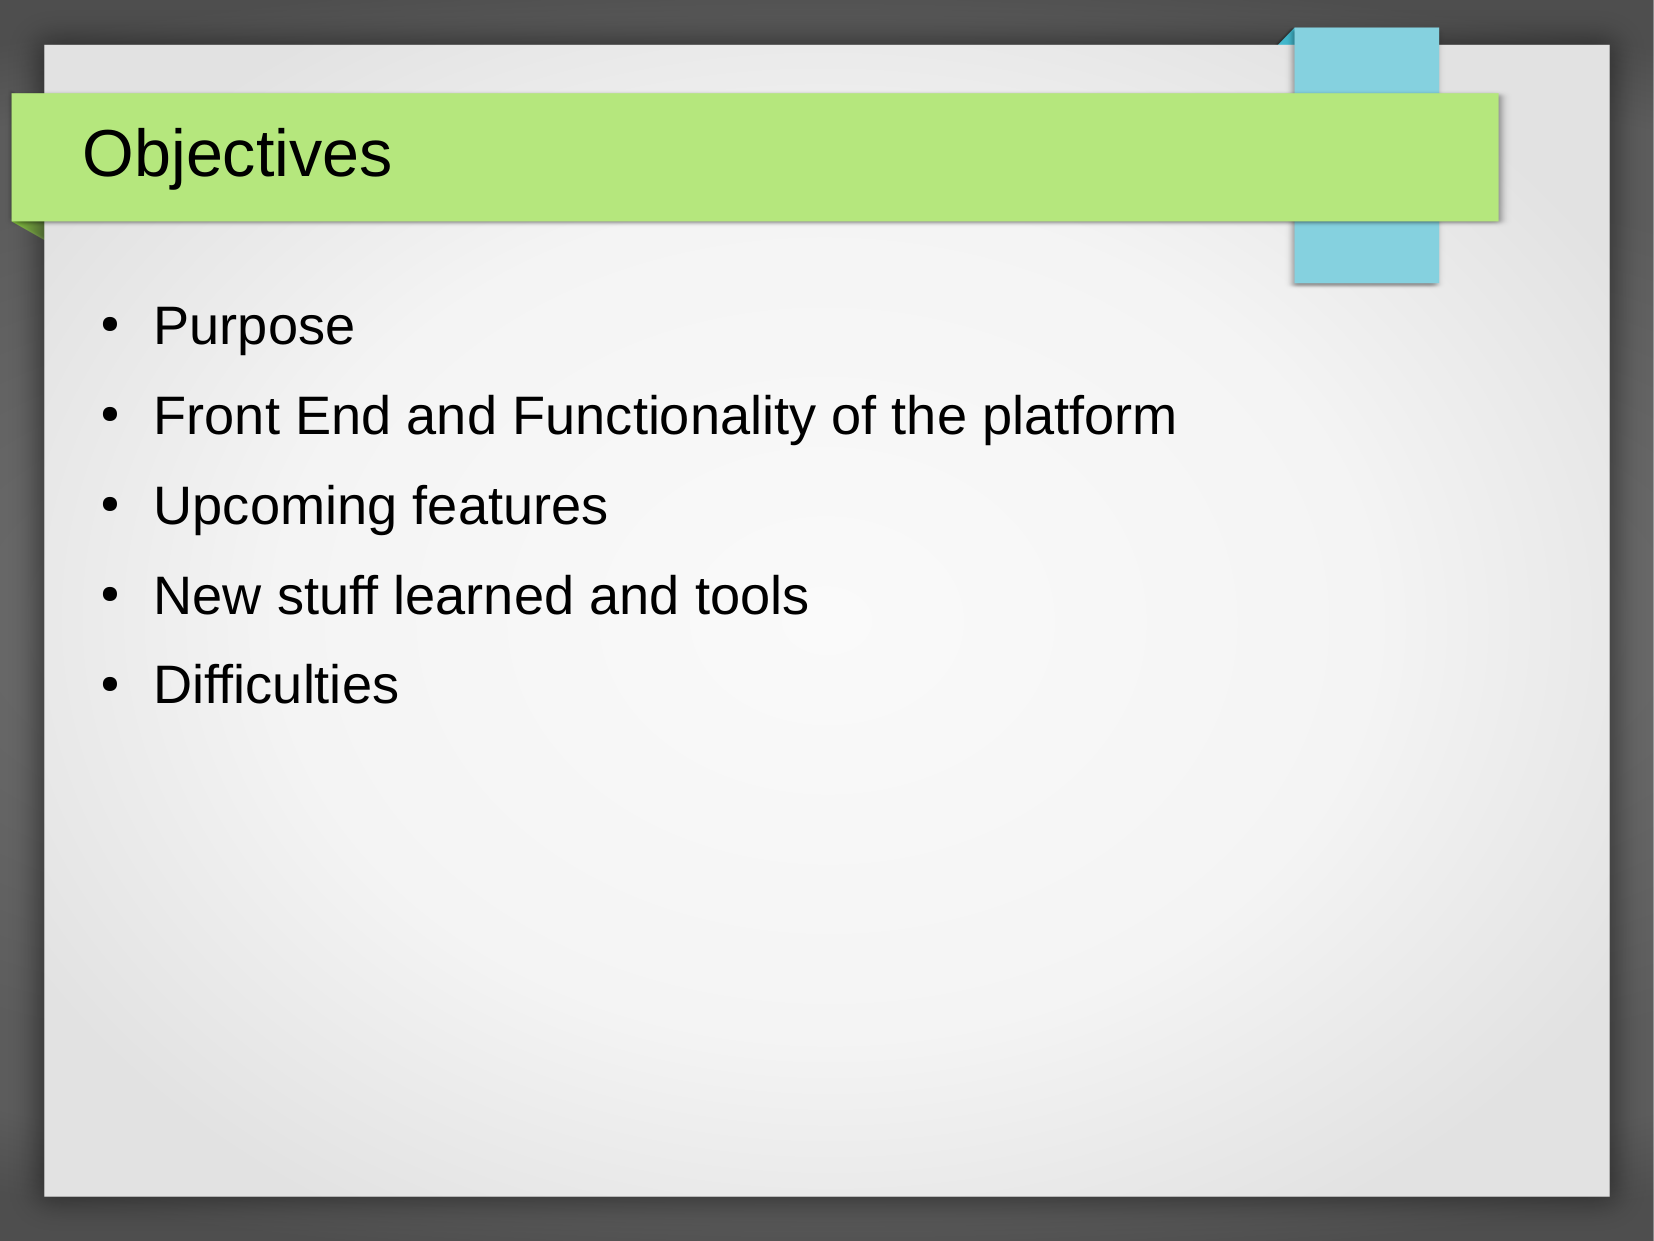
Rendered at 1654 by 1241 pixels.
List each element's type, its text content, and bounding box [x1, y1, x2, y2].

list Purpose Front End and Functionality of the platform Upcoming features New stuff learned and tools Difficulties [82, 295, 1571, 1015]
title Objectives [82, 94, 1264, 213]
picture [0, 0, 1654, 1241]
